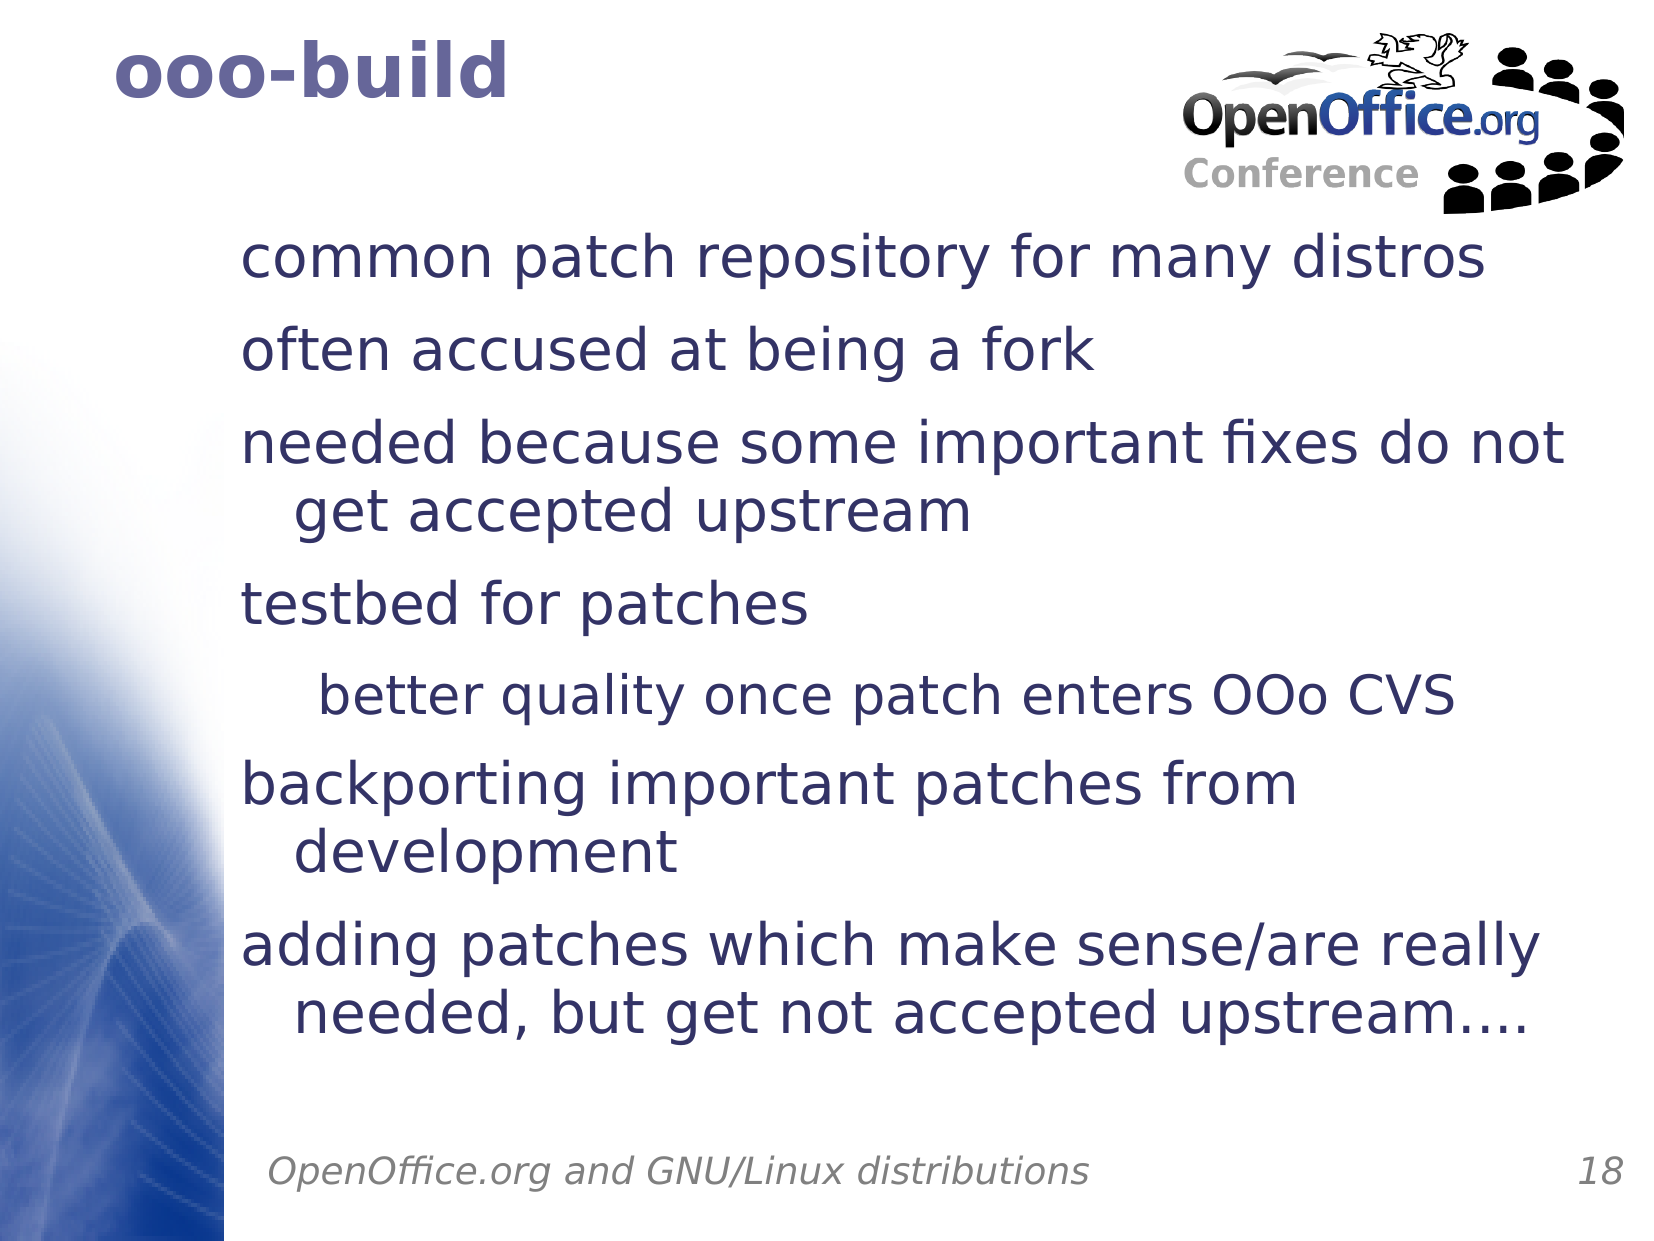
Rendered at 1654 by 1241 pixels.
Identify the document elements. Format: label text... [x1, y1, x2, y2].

list common patch repository for many distros often accused at being a fork needed because some important fixes do not get accepted upstream testbed for patches better quality once patch enters OOo CVS backporting important patches from development adding patches which make sense/are really needed, but get not accepted upstream.... [223, 223, 1619, 1118]
picture [0, 0, 224, 1241]
picture [1183, 33, 1624, 214]
title ooo-build [24, 15, 987, 129]
